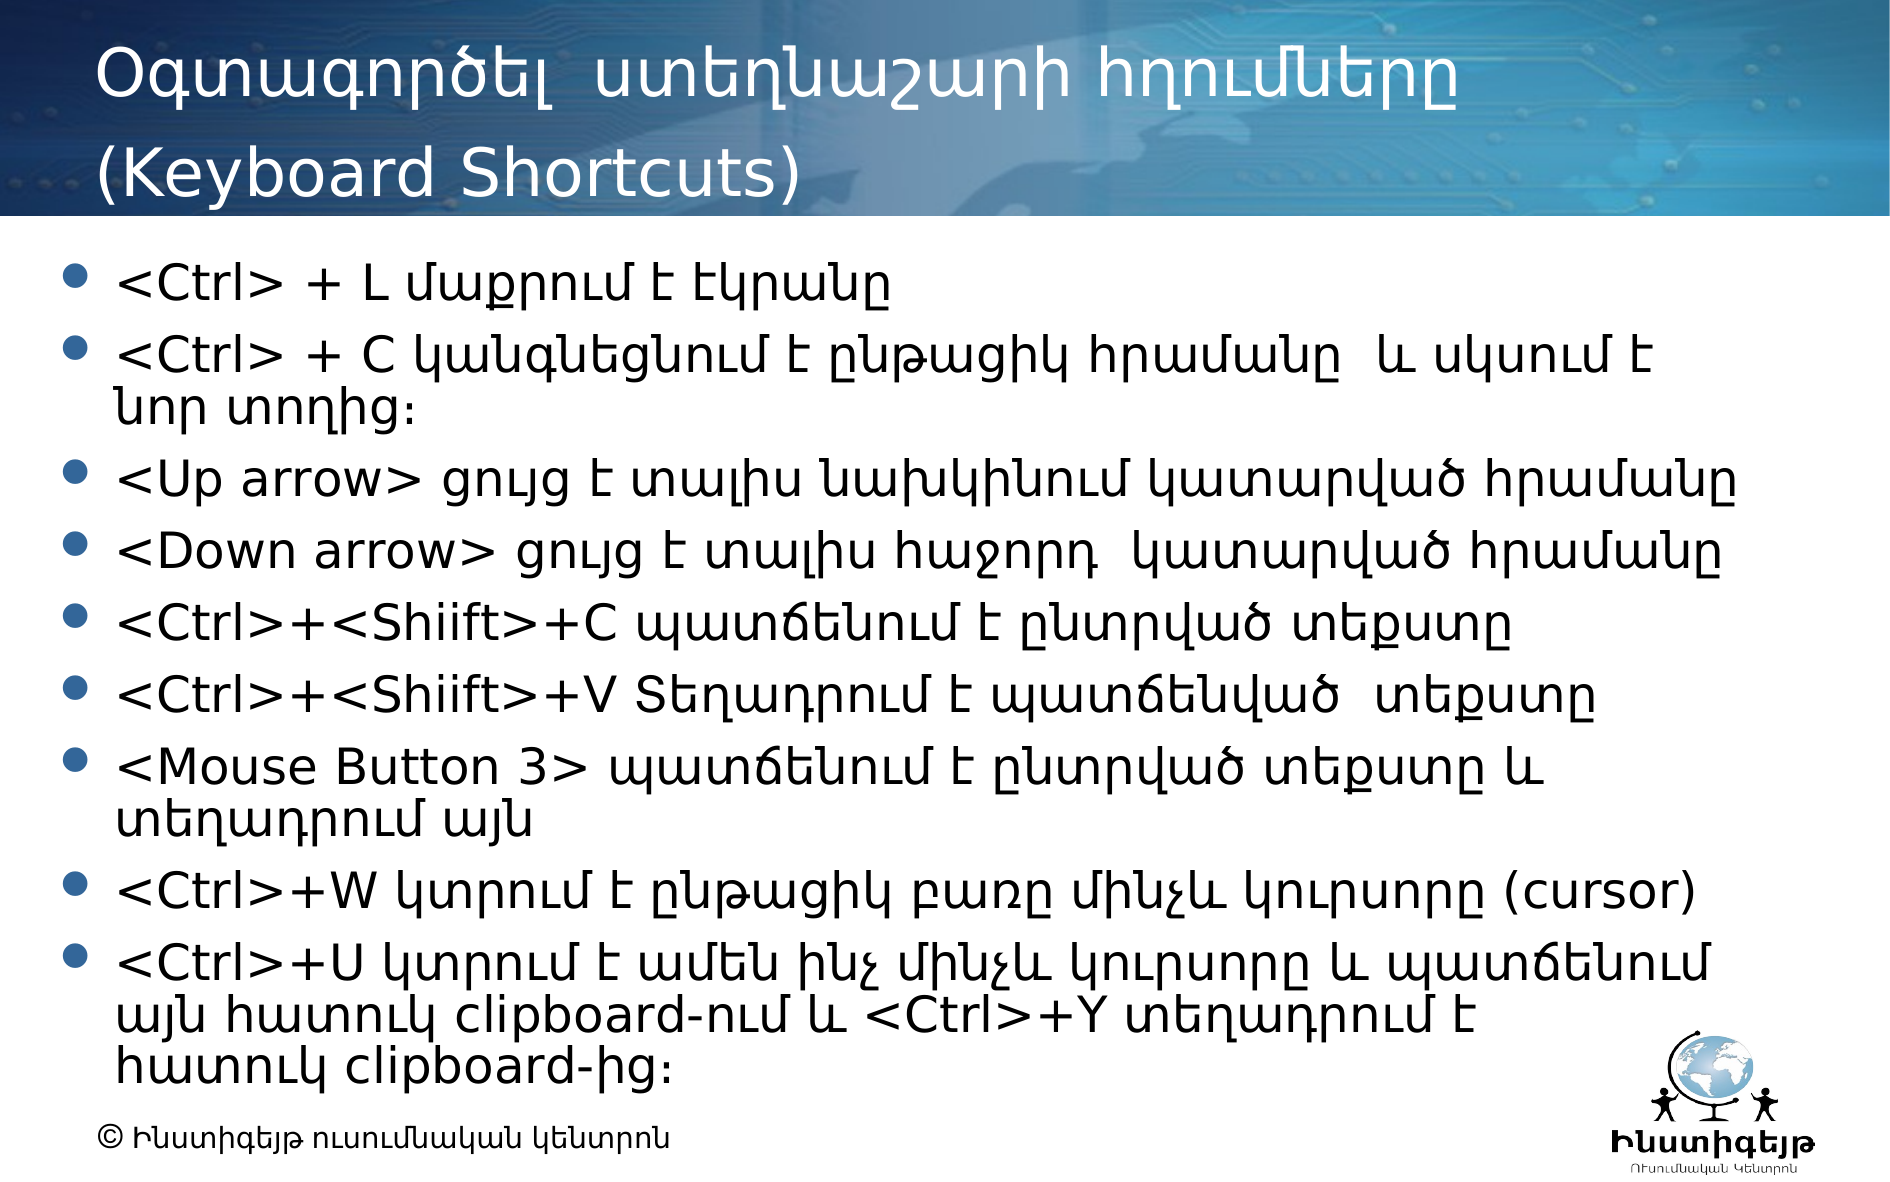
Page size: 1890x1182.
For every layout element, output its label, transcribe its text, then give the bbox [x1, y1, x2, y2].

list <Ctrl> + L մաքրում է էկրանը <Ctrl> + C կանգնեցնում է ընթացիկ հրամանը և սկսում է նոր տողից։ <Up arrow> ցույց է տալիս նախկինում կատարված հրամանը <Down arrow> ցույց է տալիս հաջորդ կատարված հրամանը <Ctrl>+<Shiift>+C պատճենում է ընտրված տեքստը <Ctrl>+<Shiift>+V Տեղադրում է պատճենված տեքստը <Mouse Button 3> պատճենում է ընտրված տեքստը և տեղադրում այն <Ctrl>+W կտրում է ընթացիկ բառը մինչև կուրսորը (cursor) <Ctrl>+U կտրում է ամեն ինչ մինչև կուրսորը և պատճենում այն հատուկ clipboard-ում և <Ctrl>+Y տեղադրում է հատուկ clipboard-ից։ [59, 258, 1763, 288]
picture [0, 0, 1890, 216]
title Օգտագործել ստեղնաշարի հղումները (Keyboard Shortcuts) [94, 43, 1793, 48]
picture [1612, 1030, 1815, 1175]
